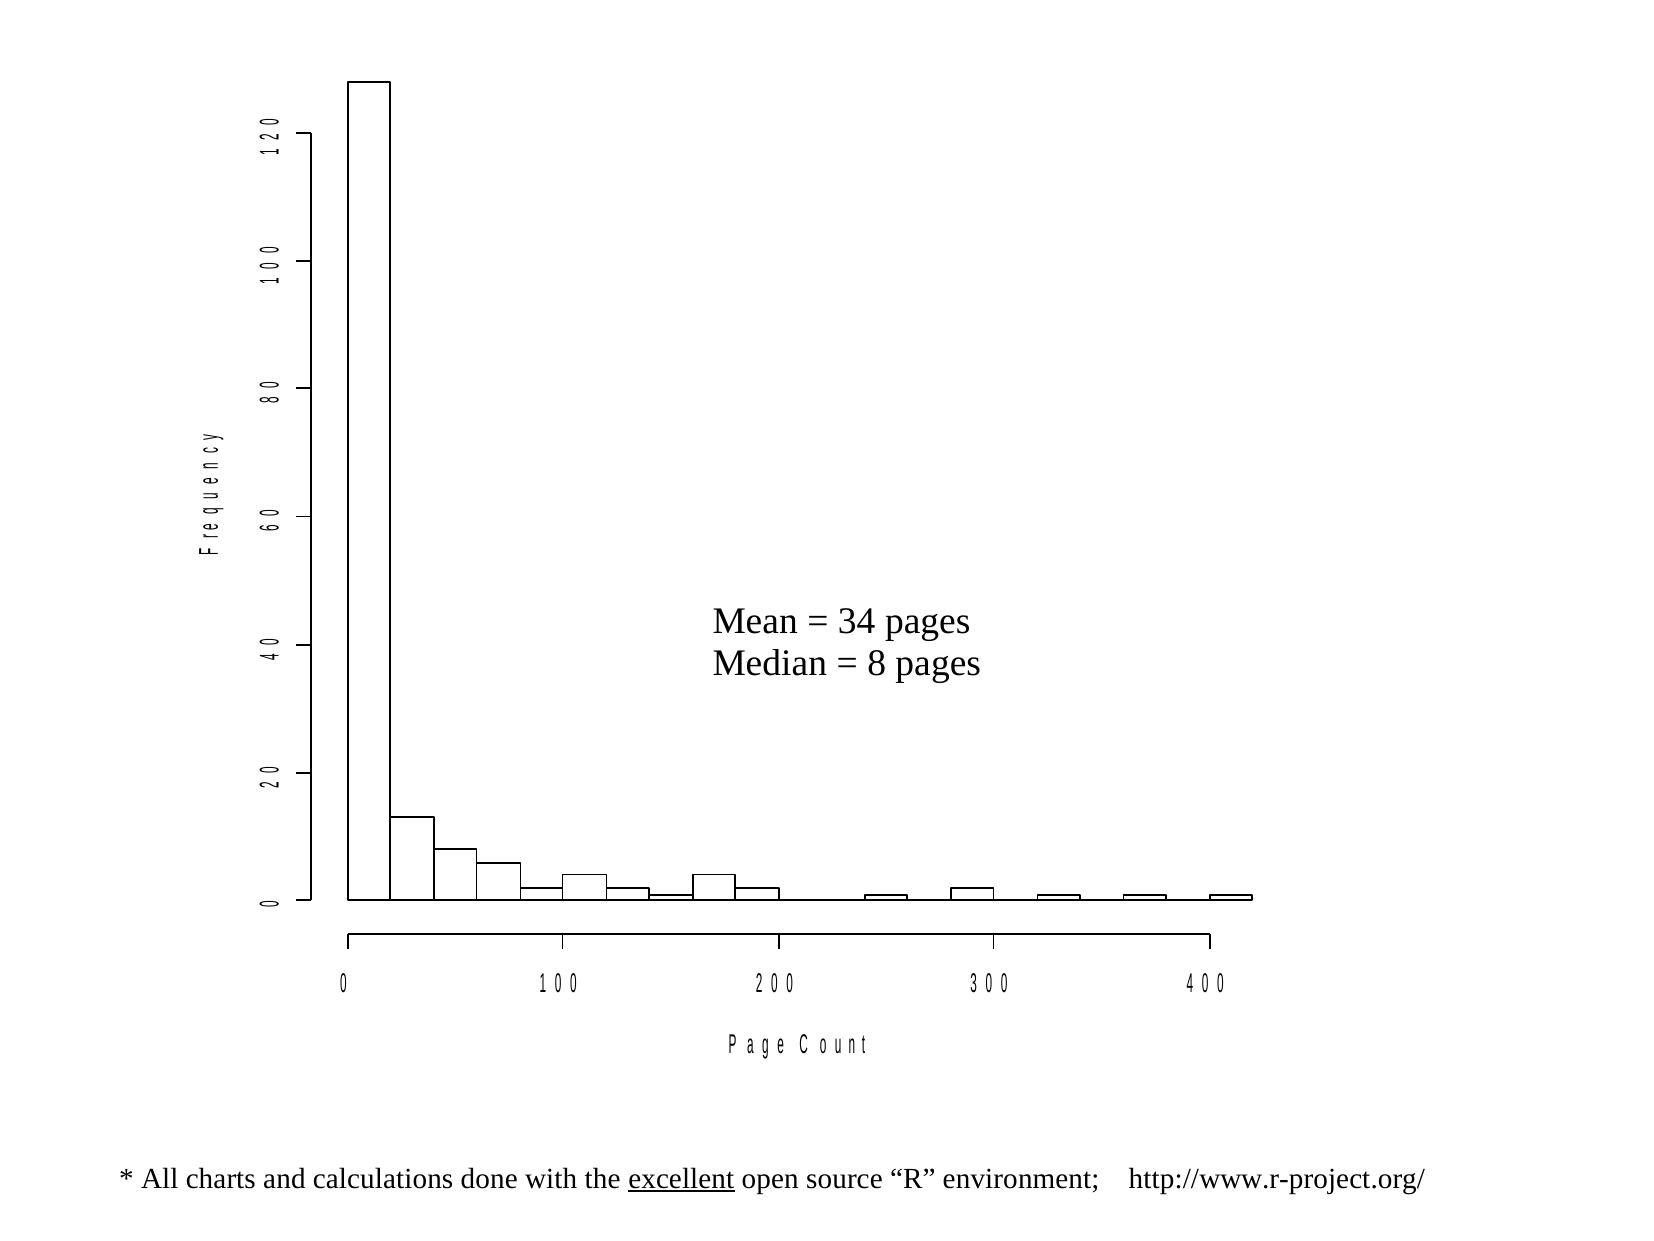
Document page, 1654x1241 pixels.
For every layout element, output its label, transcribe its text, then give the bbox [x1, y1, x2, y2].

text_box * All charts and calculations done with the excellent open source “R” environment; http://www.r-project.org/ [119, 1162, 1426, 1201]
text_box Mean = 34 pages Median = 8 pages [712, 600, 982, 686]
picture [187, 0, 1352, 1088]
